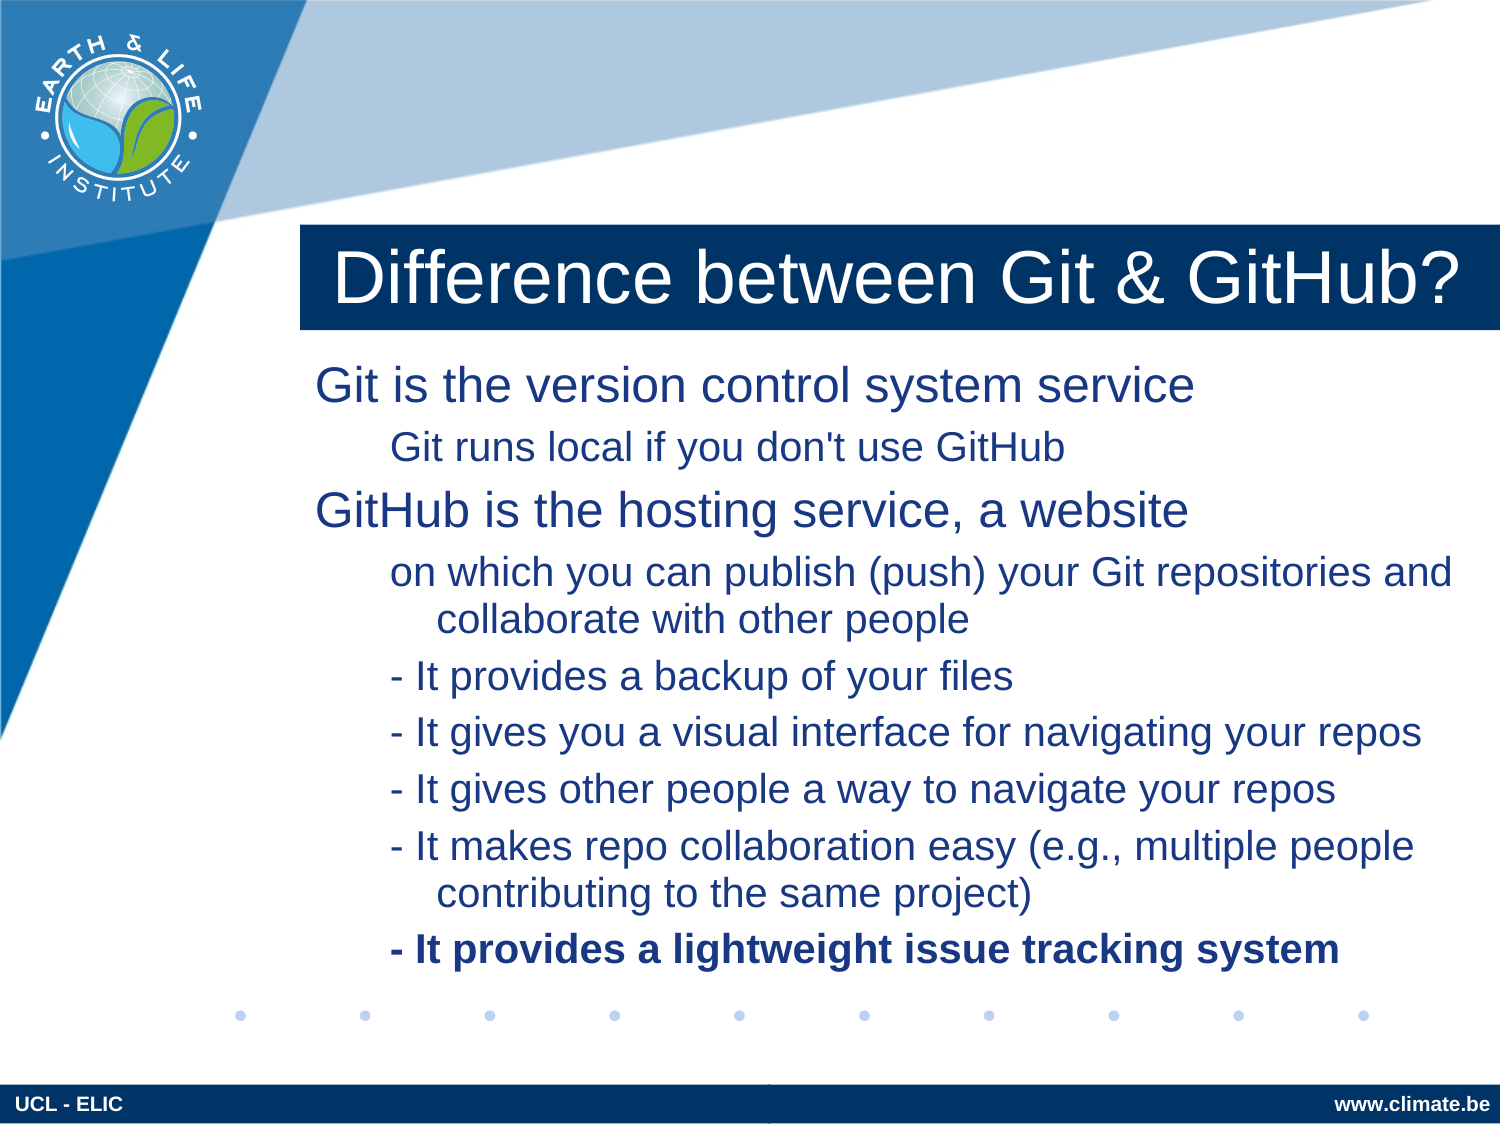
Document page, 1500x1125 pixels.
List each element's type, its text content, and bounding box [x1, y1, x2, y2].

picture [0, 0, 1500, 842]
list Git is the version control system service Git runs local if you don't use GitHub GitHub is the hosting service, a website on which you can publish (push) your Git repositories and collaborate with other people - It provides a backup of your files - It gives you a visual interface for navigating your repos - It gives other people a way to navigate your repos - It makes repo collaboration easy (e.g., multiple people contributing to the same project) - It provides a lightweight issue tracking system [299, 350, 1475, 1038]
title Difference between Git & GitHub? [300, 224, 1500, 331]
